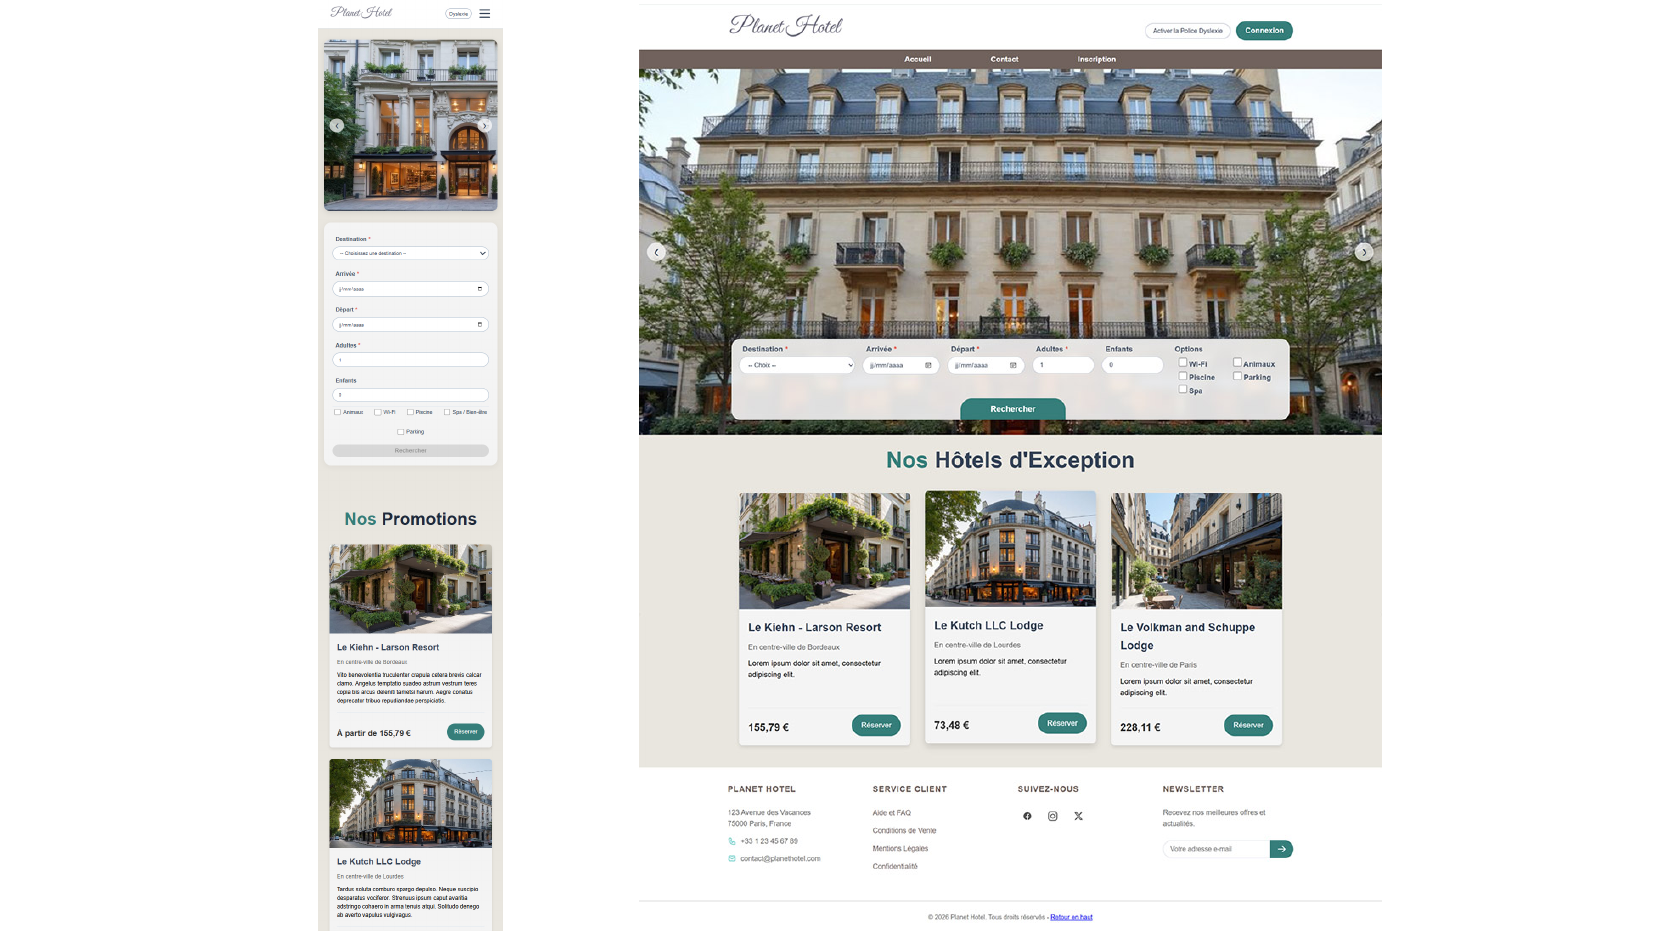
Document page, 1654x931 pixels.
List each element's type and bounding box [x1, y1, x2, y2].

picture [639, 4, 1382, 931]
picture [318, 0, 503, 931]
